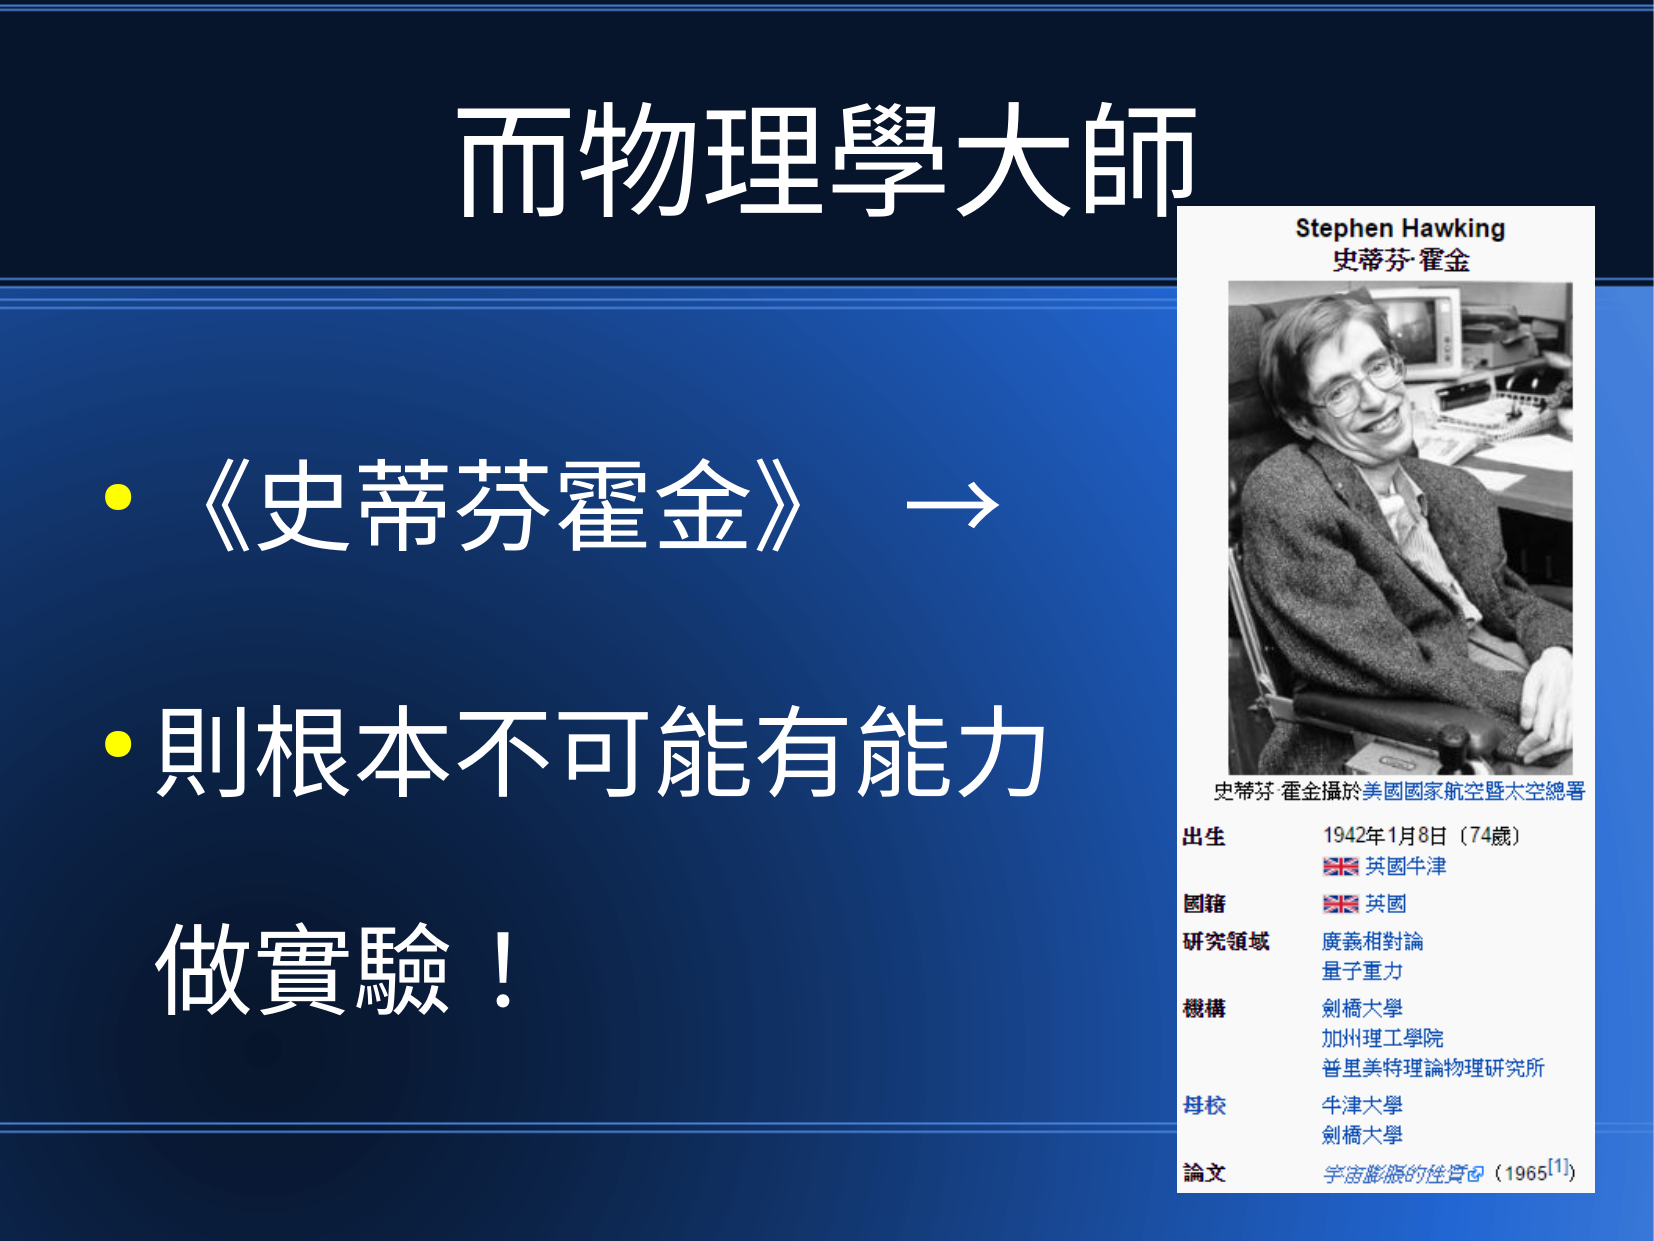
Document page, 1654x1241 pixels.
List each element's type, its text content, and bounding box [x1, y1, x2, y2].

title 而物理學大師 [82, 49, 1571, 257]
picture [0, 0, 1654, 1241]
list 《史蒂芬霍金》 → 則根本不可能有能力做實驗！ [82, 355, 1111, 1241]
